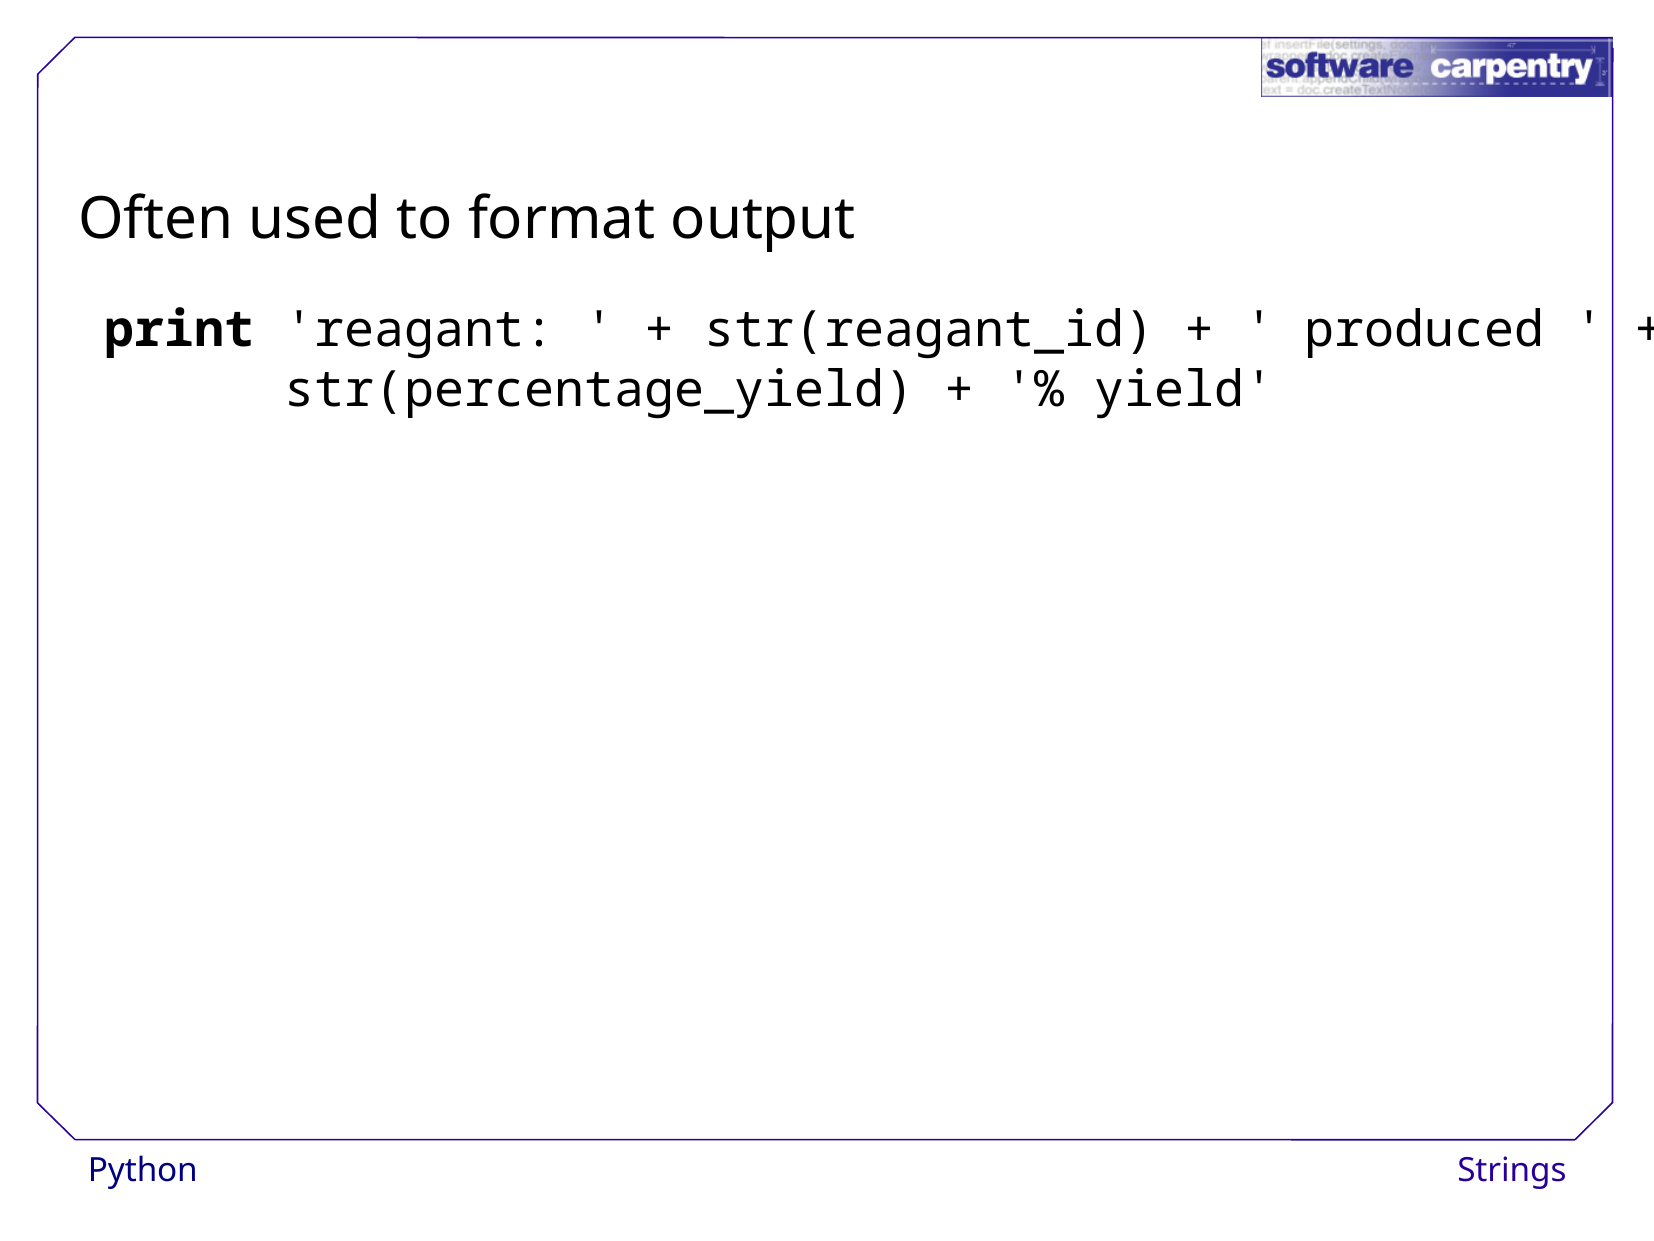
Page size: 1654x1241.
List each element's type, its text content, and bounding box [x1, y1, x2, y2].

text_box Often used to format output [63, 138, 1021, 259]
text_box print 'reagant: ' + str(reagant_id) + ' produced ' + \ str(percentage_yield) + '% yield' [89, 289, 1593, 441]
picture [1261, 39, 1613, 97]
